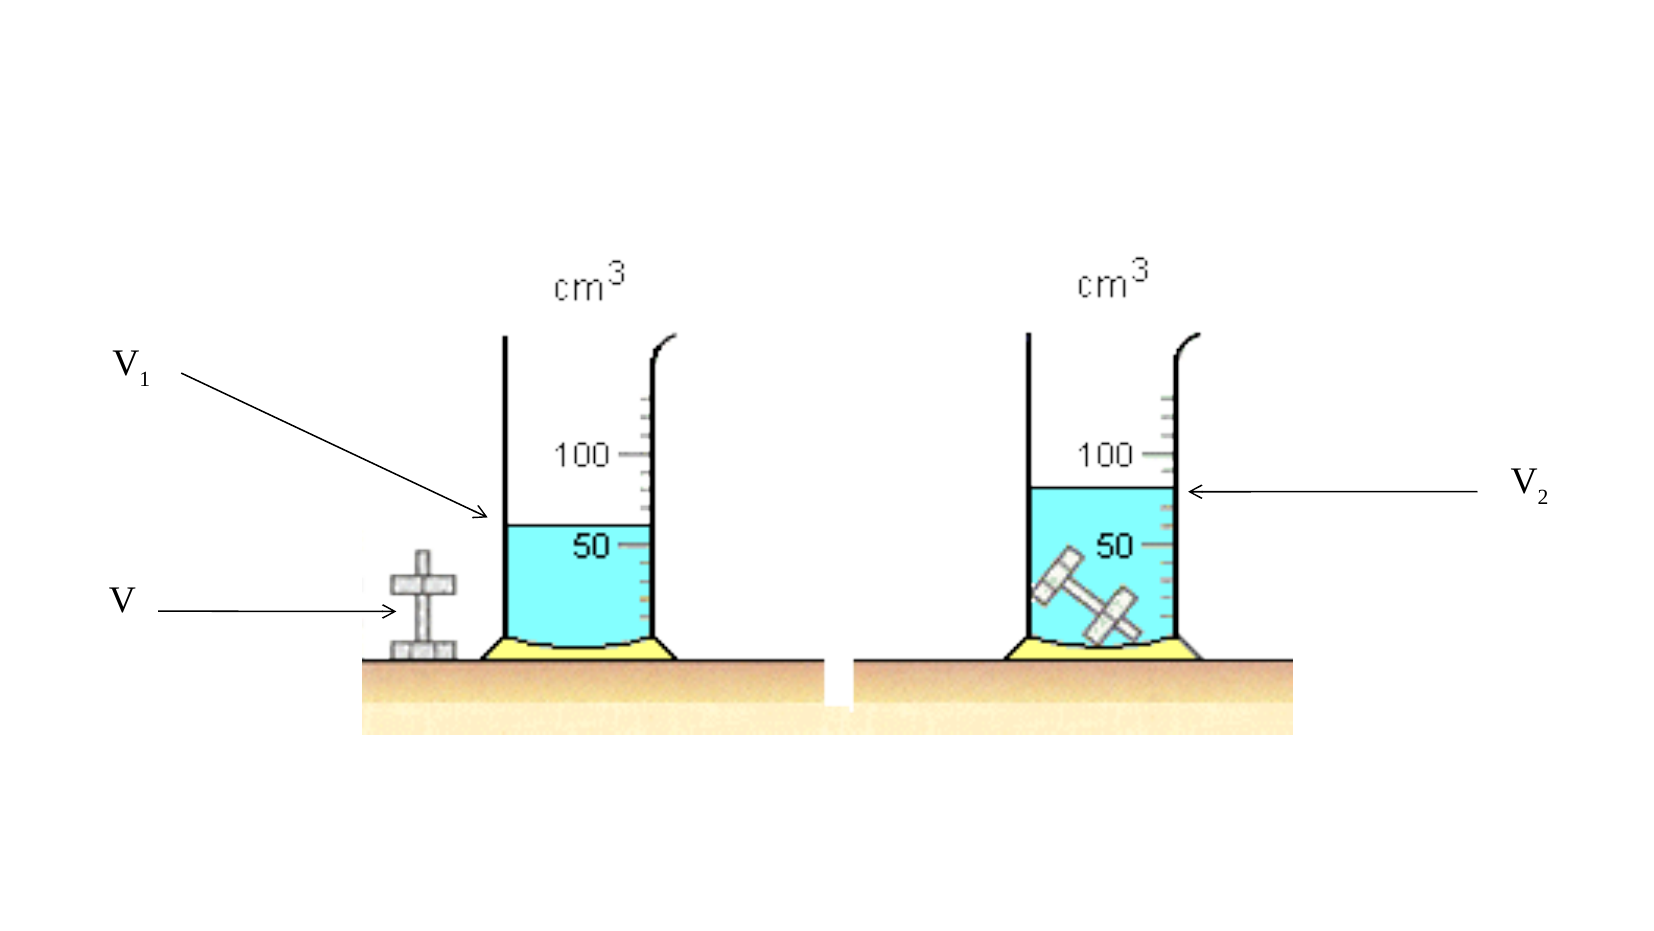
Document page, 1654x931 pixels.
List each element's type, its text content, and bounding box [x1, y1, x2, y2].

picture [362, 236, 1293, 735]
text_box V [94, 567, 151, 628]
text_box V1 [97, 330, 166, 398]
text_box V2 [1495, 448, 1564, 517]
